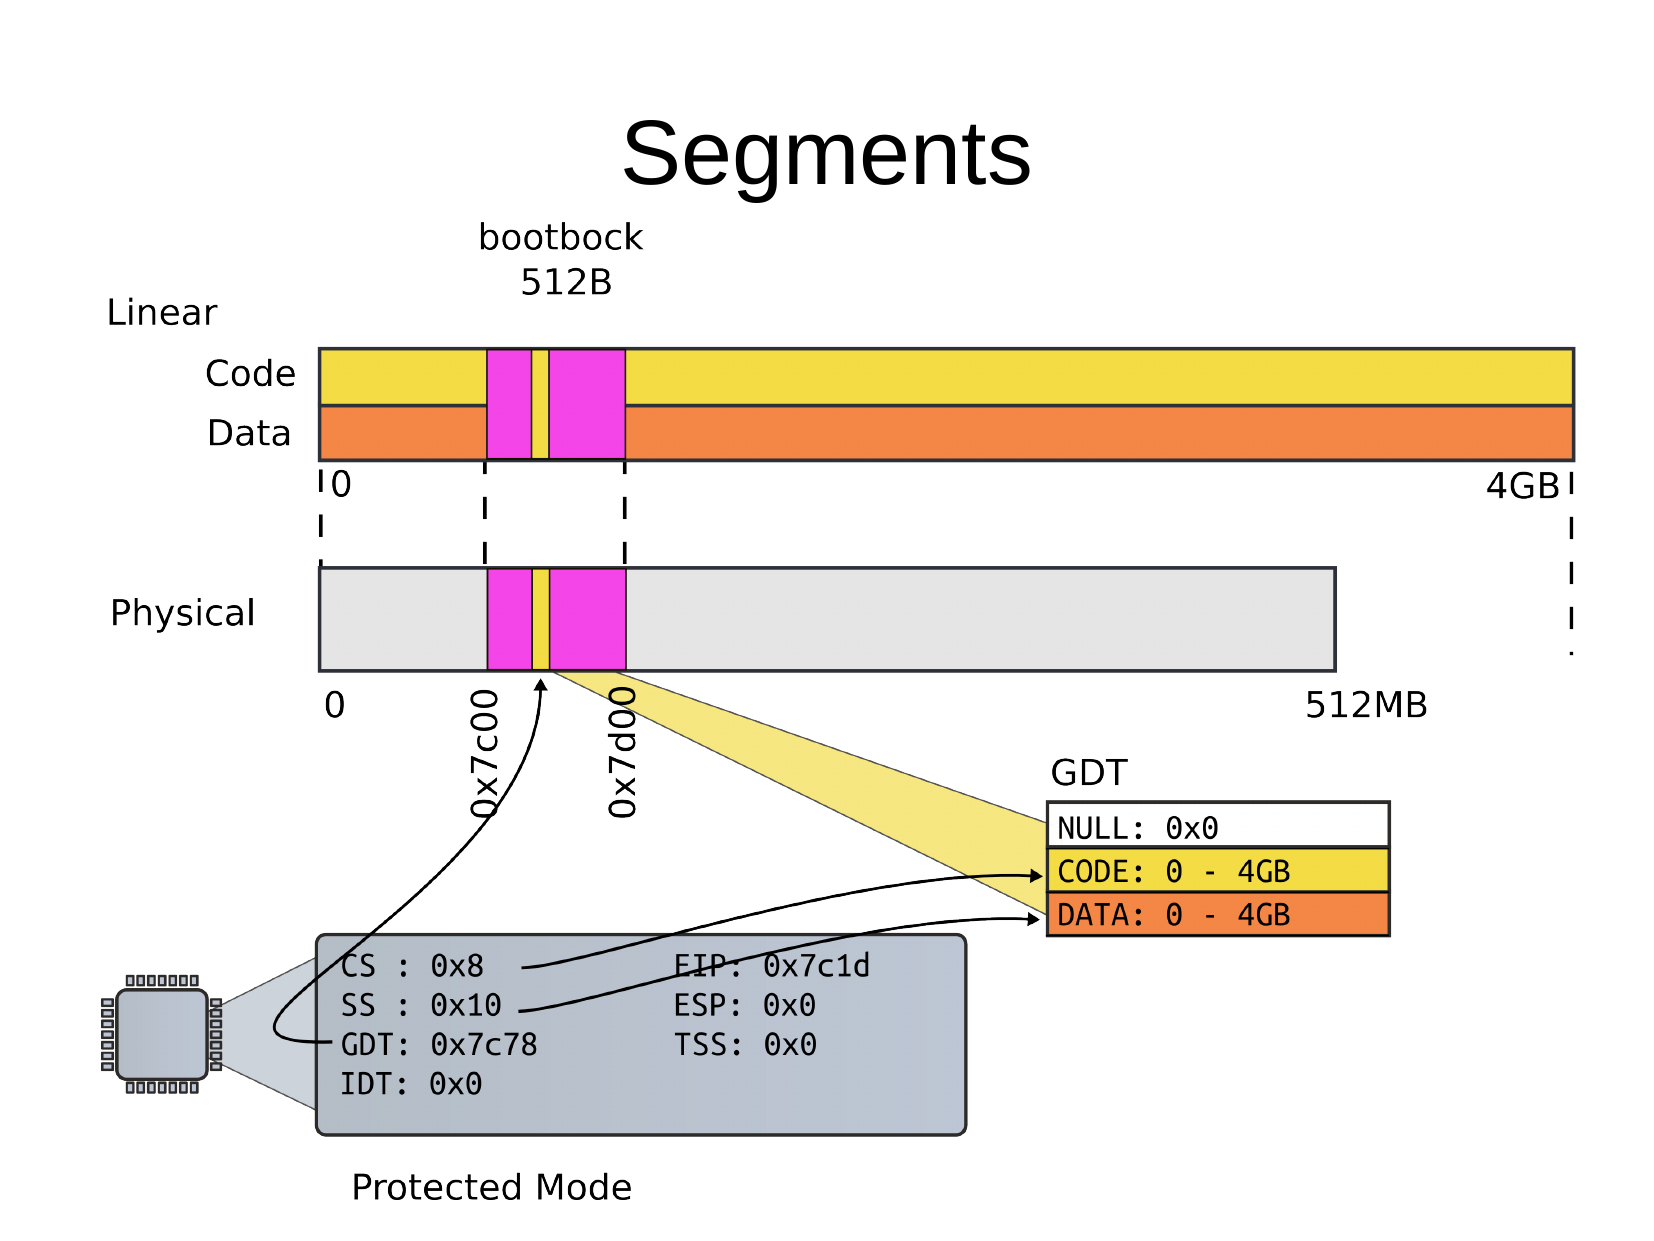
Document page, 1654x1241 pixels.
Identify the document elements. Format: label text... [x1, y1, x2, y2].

picture [101, 222, 1576, 1201]
title Segments [82, 49, 1571, 257]
